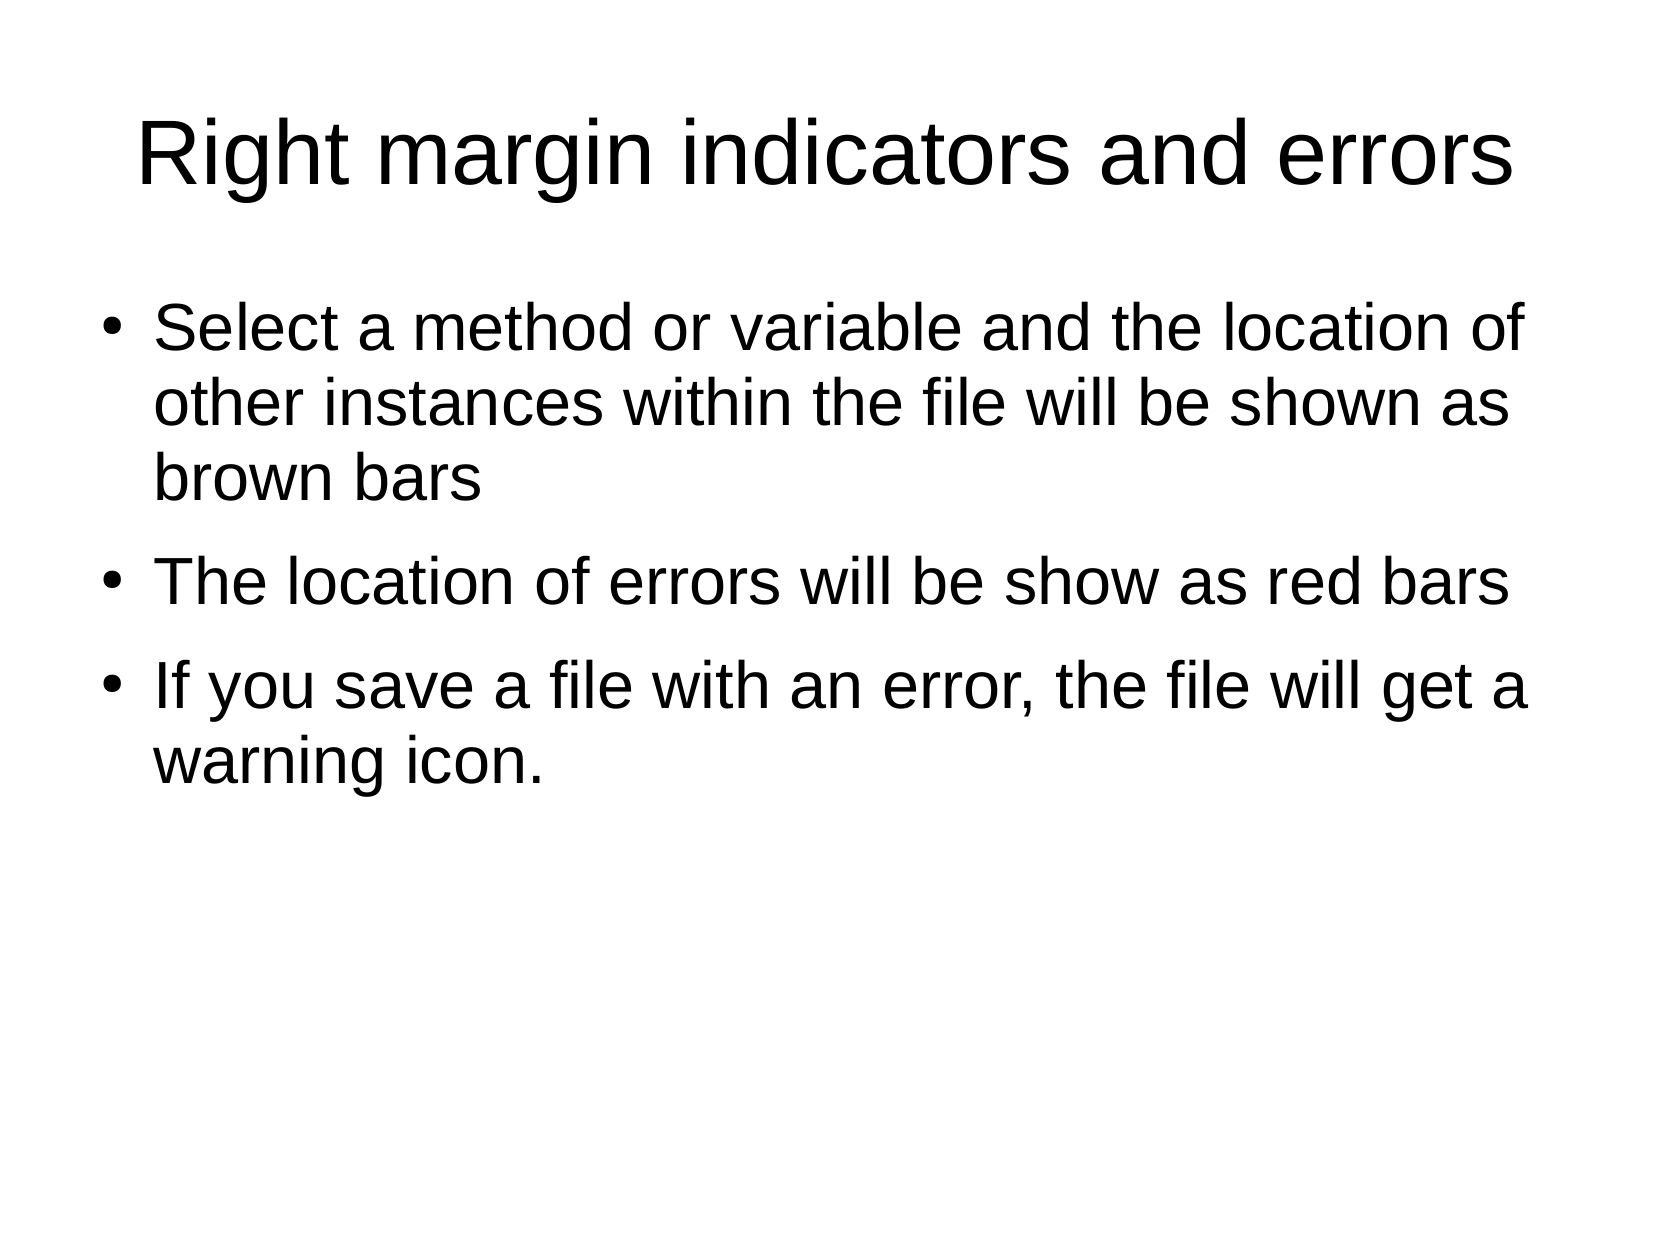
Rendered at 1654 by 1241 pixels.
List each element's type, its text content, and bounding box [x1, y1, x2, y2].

title Right margin indicators and errors [82, 49, 1571, 257]
list Select a method or variable and the location of other instances within the file will be shown as brown bars The location of errors will be show as red bars If you save a file with an error, the file will get a warning icon. [82, 290, 1571, 1010]
